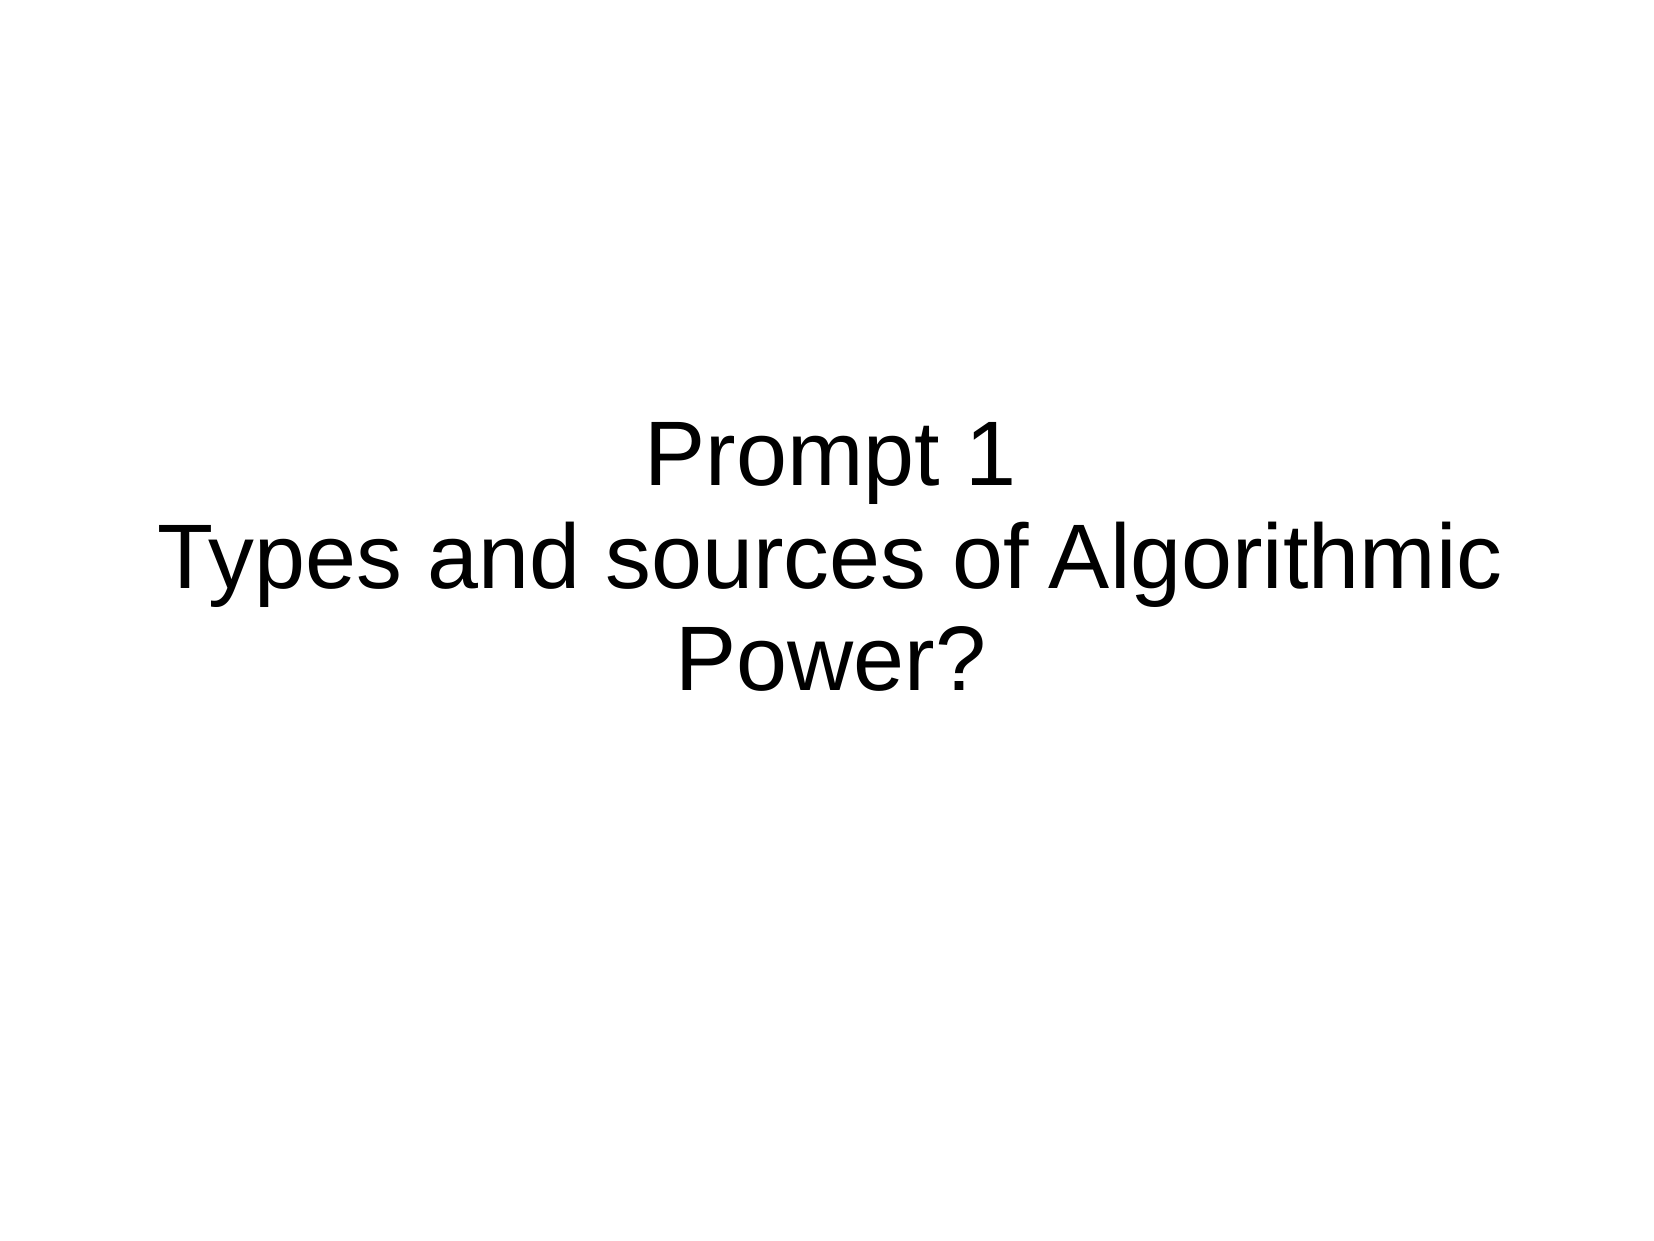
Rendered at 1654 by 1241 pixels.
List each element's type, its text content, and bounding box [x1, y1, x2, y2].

title Prompt 1 Types and sources of Algorithmic Power? [86, 402, 1576, 711]
